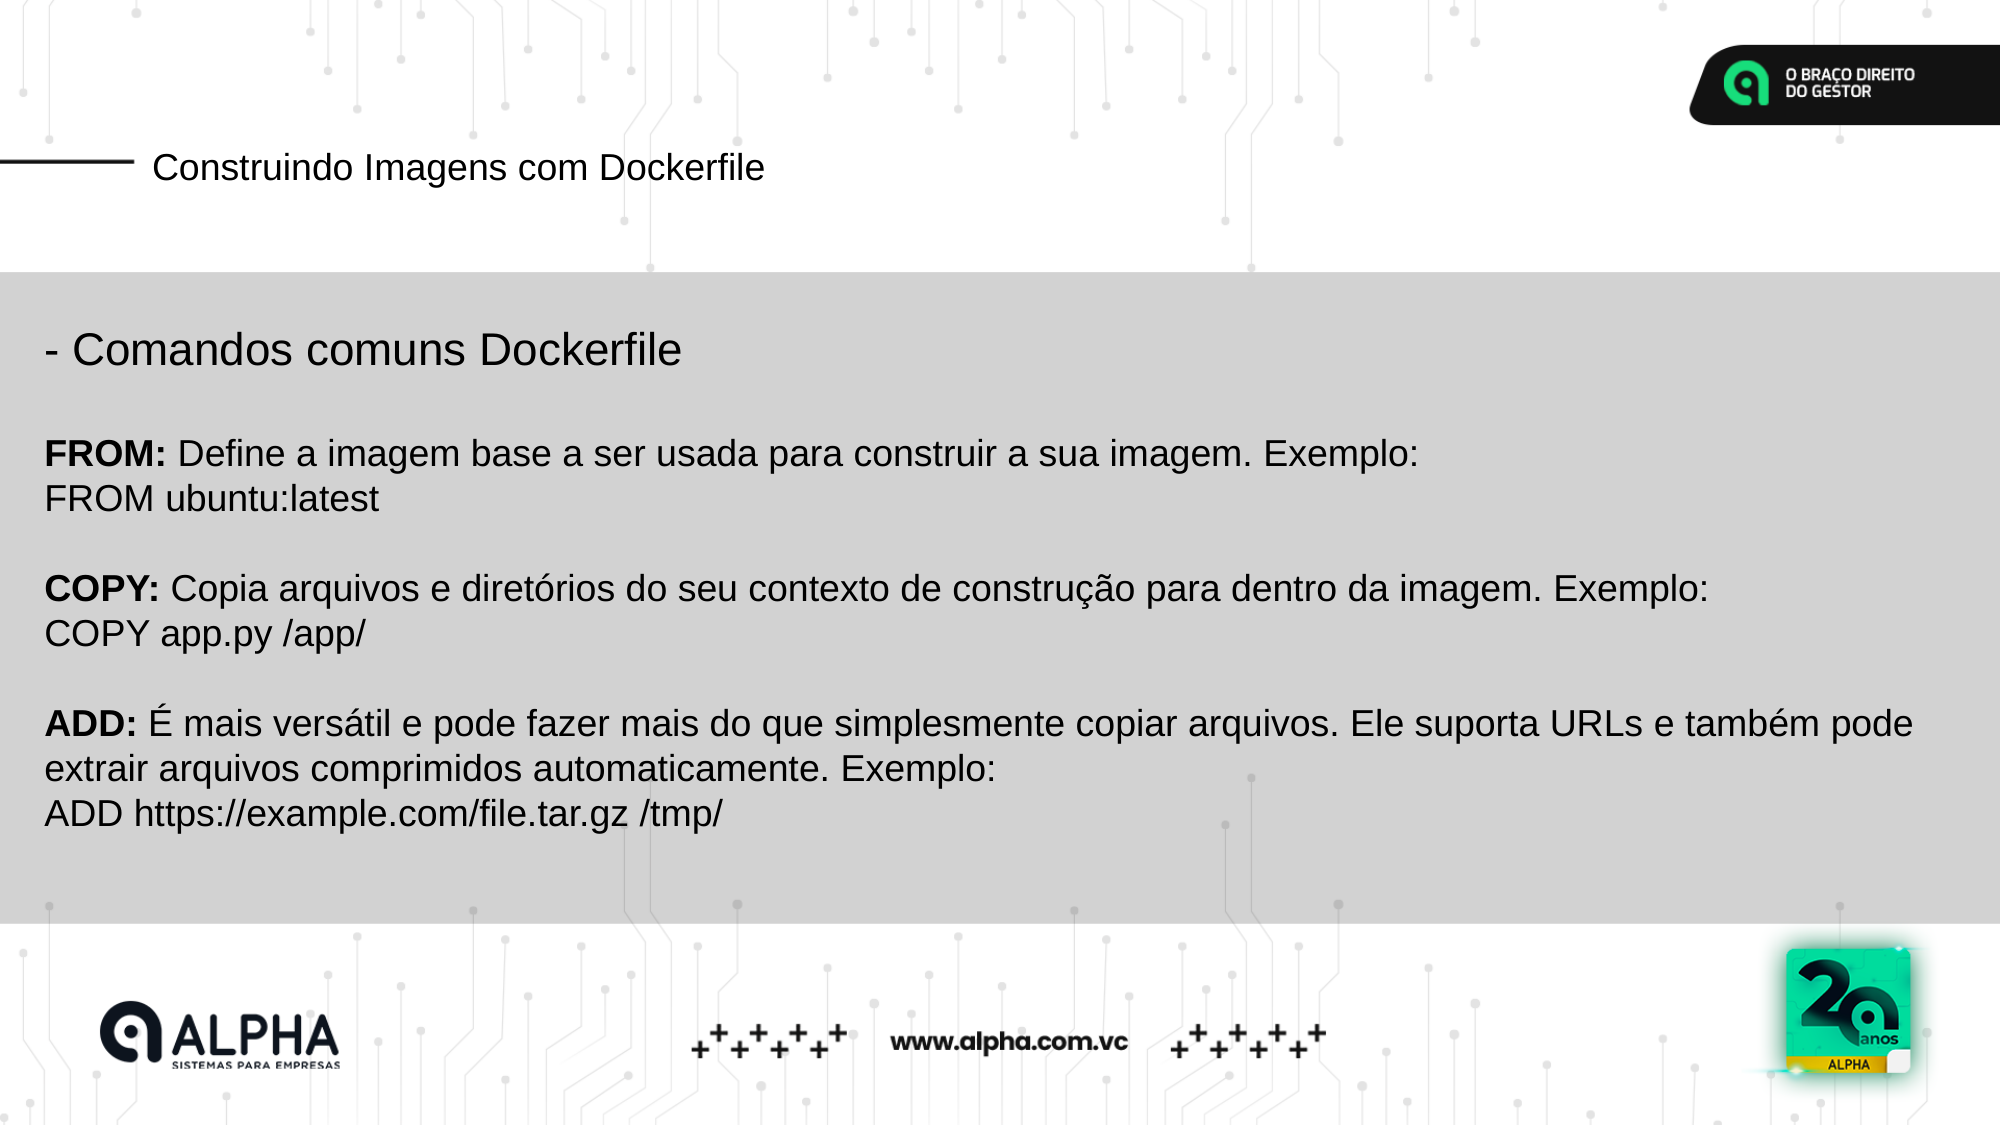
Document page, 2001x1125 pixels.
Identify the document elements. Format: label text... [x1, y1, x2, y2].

text_box - Comandos comuns Dockerfile FROM: Define a imagem base a ser usada para construir a sua imagem. Exemplo: FROM ubuntu:latest COPY: Copia arquivos e diretórios do seu contexto de construção para dentro da imagem. Exemplo: COPY app.py /app/ ADD: É mais versátil e pode fazer mais do que simplesmente copiar arquivos. Ele suporta URLs e também pode extrair arquivos comprimidos automaticamente. Exemplo: ADD https://example.com/file.tar.gz /tmp/ [29, 311, 1969, 532]
picture [0, 0, 2000, 1125]
text_box Construindo Imagens com Dockerfile [137, 59, 1862, 277]
